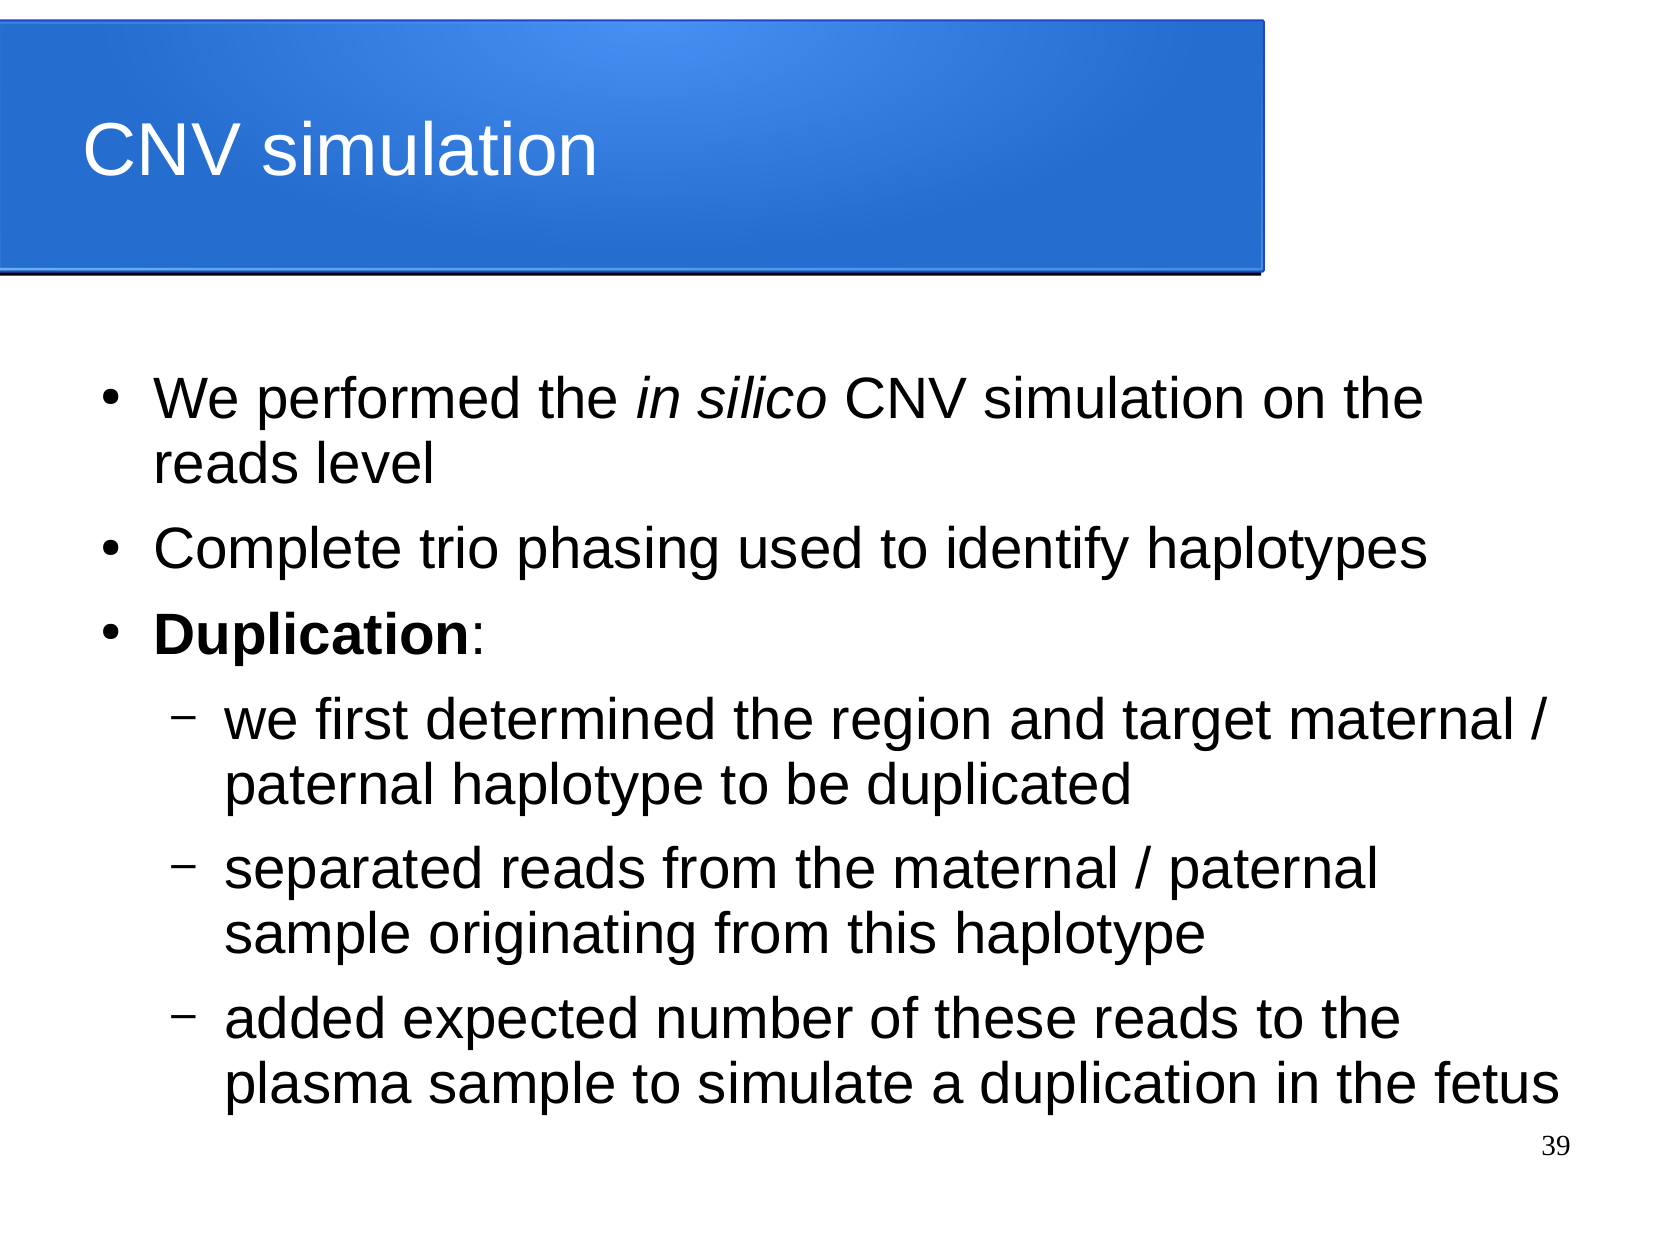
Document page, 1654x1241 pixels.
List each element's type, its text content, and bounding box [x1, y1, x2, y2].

title CNV simulation [82, 47, 1235, 252]
list We performed the in silico CNV simulation on the reads level Complete trio phasing used to identify haplotypes Duplication: we first determined the region and target maternal / paternal haplotype to be duplicated separated reads from the maternal / paternal sample originating from this haplotype added expected number of these reads to the plasma sample to simulate a duplication in the fetus [82, 366, 1571, 1134]
